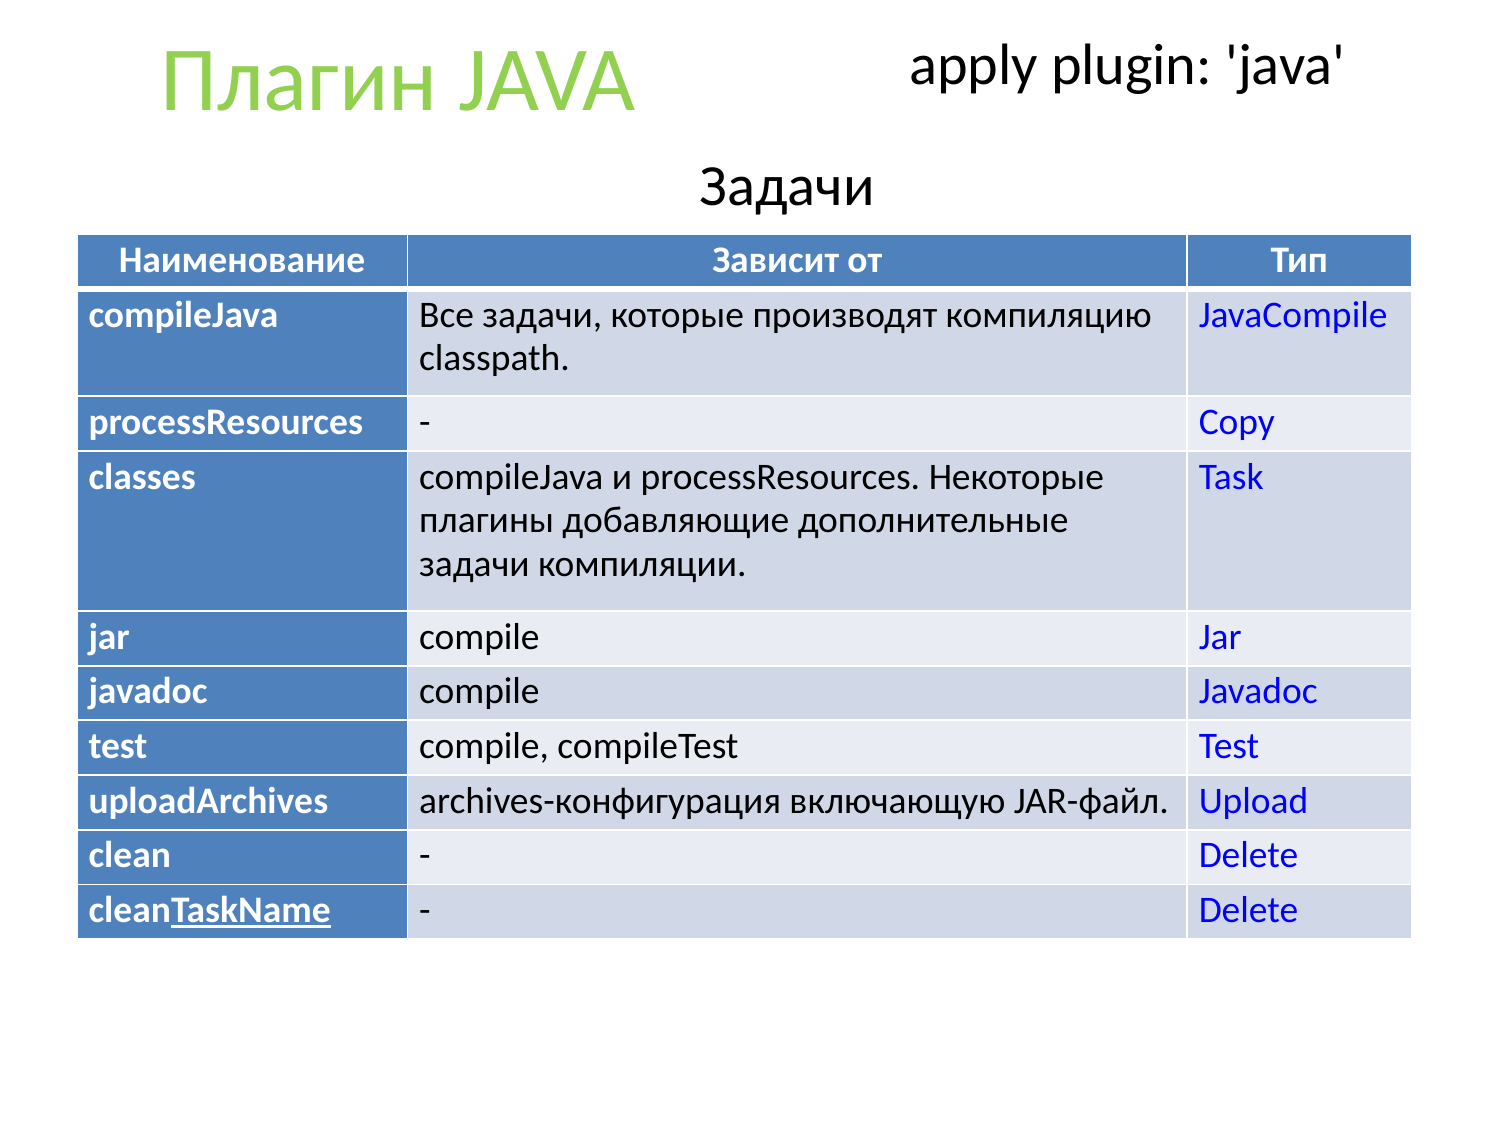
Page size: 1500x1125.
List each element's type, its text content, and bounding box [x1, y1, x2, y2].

table_header Тип [1188, 235, 1411, 286]
table_cell compile [408, 612, 1186, 665]
table_cell compile, compileTest [408, 721, 1186, 774]
table_header Зависит от [408, 235, 1186, 286]
table_cell Delete [1188, 885, 1411, 938]
table_cell compileJava [78, 292, 407, 395]
table_cell Delete [1188, 831, 1411, 884]
table_cell clean [78, 831, 407, 884]
table_cell processResources [78, 397, 407, 450]
text_box Задачи [685, 139, 890, 225]
table_cell archives-конфигурация включающую JAR-файл. [408, 776, 1186, 829]
table_cell Test [1188, 721, 1411, 774]
table_cell Upload [1188, 776, 1411, 829]
title Плагин JAVA [17, 0, 780, 154]
table_cell JavaCompile [1188, 292, 1411, 395]
table_cell Jar [1188, 612, 1411, 665]
table_cell compileJava и processResources. Некоторые плагины добавляющие дополнительные задачи компиляции. [408, 452, 1186, 610]
table_cell classes [78, 452, 407, 610]
table_cell Javadoc [1188, 667, 1411, 719]
table_cell - [408, 885, 1186, 938]
table_cell - [408, 397, 1186, 450]
table_cell compile [408, 667, 1186, 719]
text_box apply plugin: 'java' [894, 19, 1361, 104]
table_cell Copy [1188, 397, 1411, 450]
table_cell test [78, 721, 407, 774]
table_cell - [408, 831, 1186, 884]
table_cell javadoc [78, 667, 407, 719]
table_cell uploadArchives [78, 776, 407, 829]
table_cell Все задачи, которые производят компиляцию classpath. [408, 292, 1186, 395]
table_cell cleanTaskName [78, 885, 407, 938]
table_cell Task [1188, 452, 1411, 610]
table_cell jar [78, 612, 407, 665]
table_header Наименование [78, 235, 407, 286]
